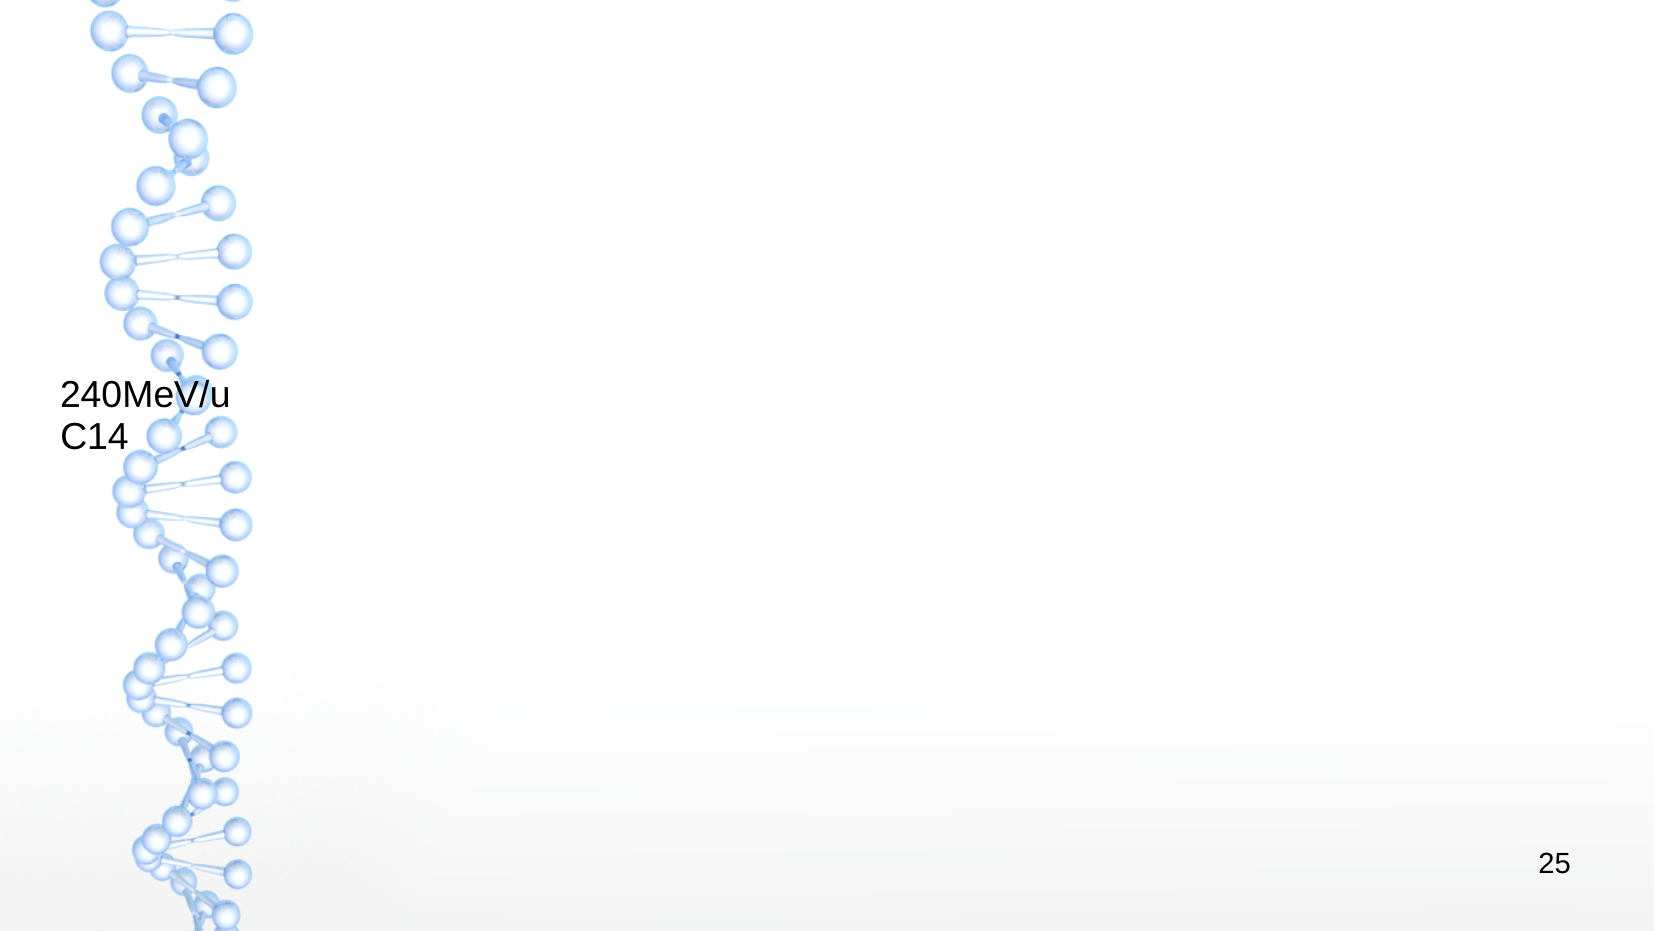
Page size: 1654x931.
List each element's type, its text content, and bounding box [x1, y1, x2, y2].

picture [0, 0, 1654, 931]
text_box 240MeV/u C14 [45, 365, 285, 466]
